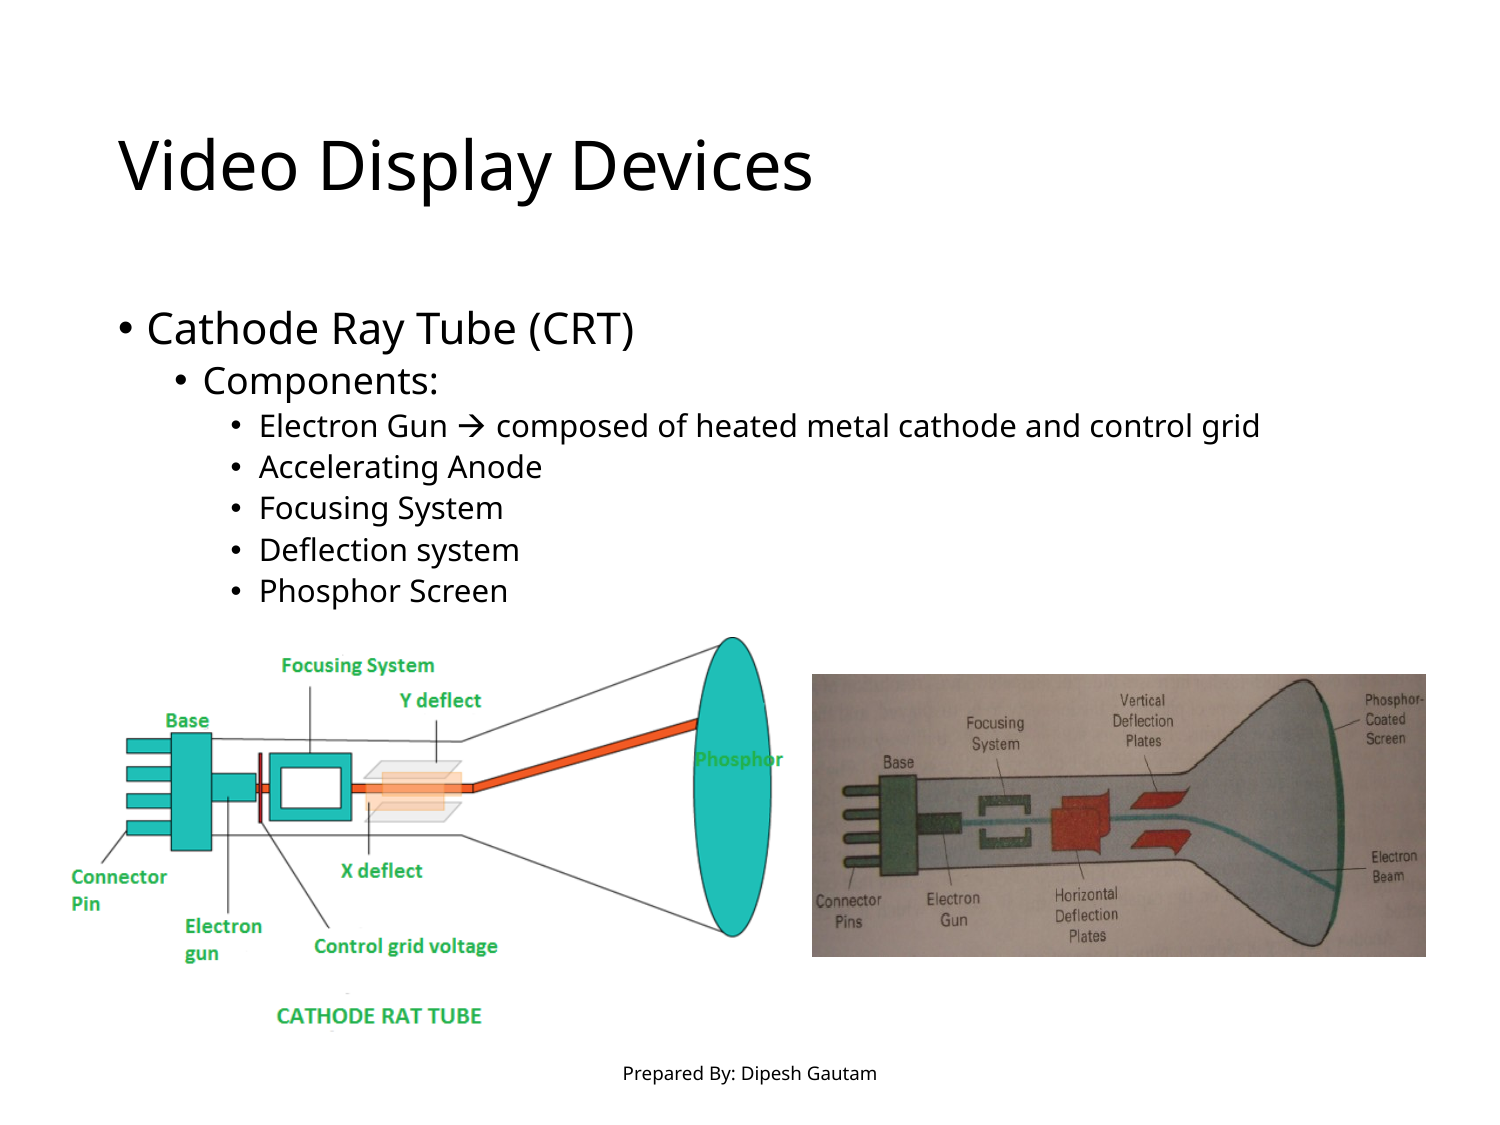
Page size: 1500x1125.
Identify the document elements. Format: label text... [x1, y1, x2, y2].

title Video Display Devices [103, 59, 1397, 278]
list Cathode Ray Tube (CRT) Components: Electron Gun  composed of heated metal cathode and control grid Accelerating Anode Focusing System Deflection system Phosphor Screen [103, 299, 1397, 1014]
text_box Prepared By: Dipesh Gautam [496, 1042, 1004, 1103]
picture [56, 637, 788, 1053]
picture [812, 674, 1426, 957]
